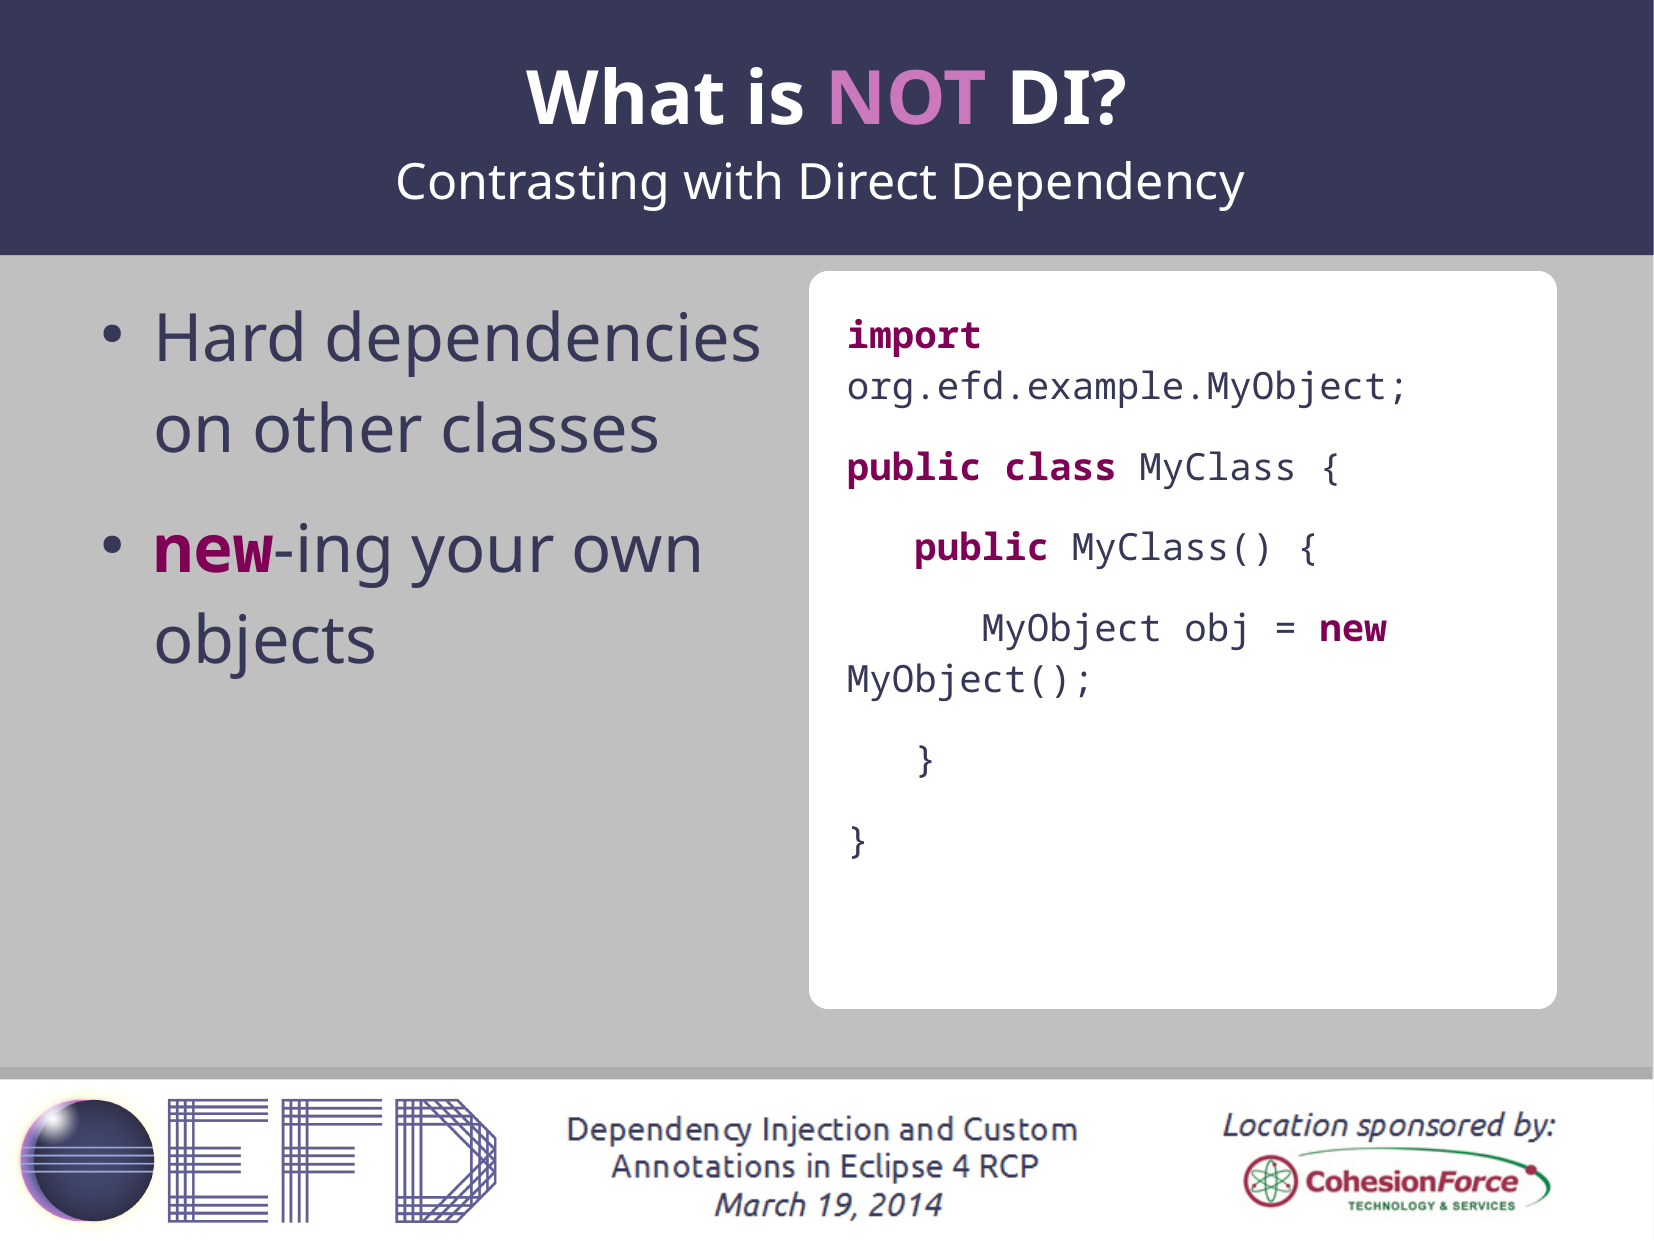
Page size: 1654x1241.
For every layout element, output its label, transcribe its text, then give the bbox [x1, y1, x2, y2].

title What is NOT DI? Contrasting with Direct Dependency [82, 25, 1571, 233]
picture [549, 1082, 1105, 1241]
picture [0, 1079, 497, 1241]
picture [1110, 1104, 1654, 1241]
list import org.efd.example.MyObject; public class MyClass { public MyClass() { MyObject obj = new MyObject(); } } [828, 290, 1539, 991]
list Hard dependencies on other classes new-ing your own objects [82, 290, 793, 1109]
